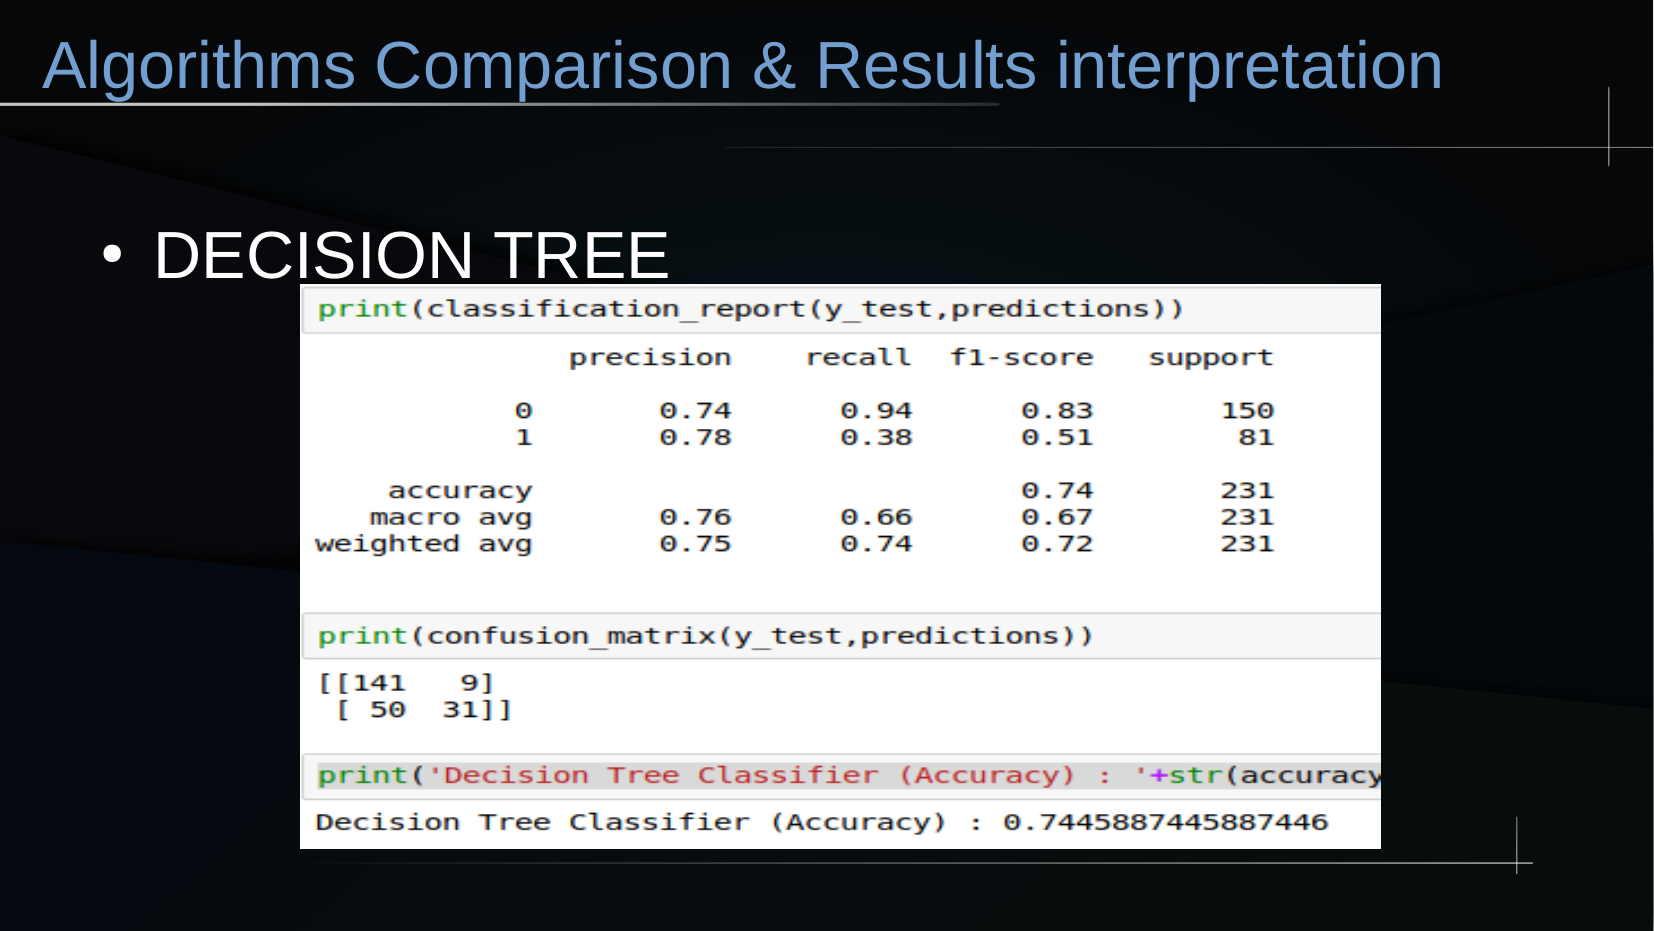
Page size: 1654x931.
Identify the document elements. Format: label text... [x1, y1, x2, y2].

title Algorithms Comparison & Results interpretation [23, 11, 1589, 119]
list DECISION TREE [82, 217, 809, 758]
picture [0, 0, 1654, 931]
